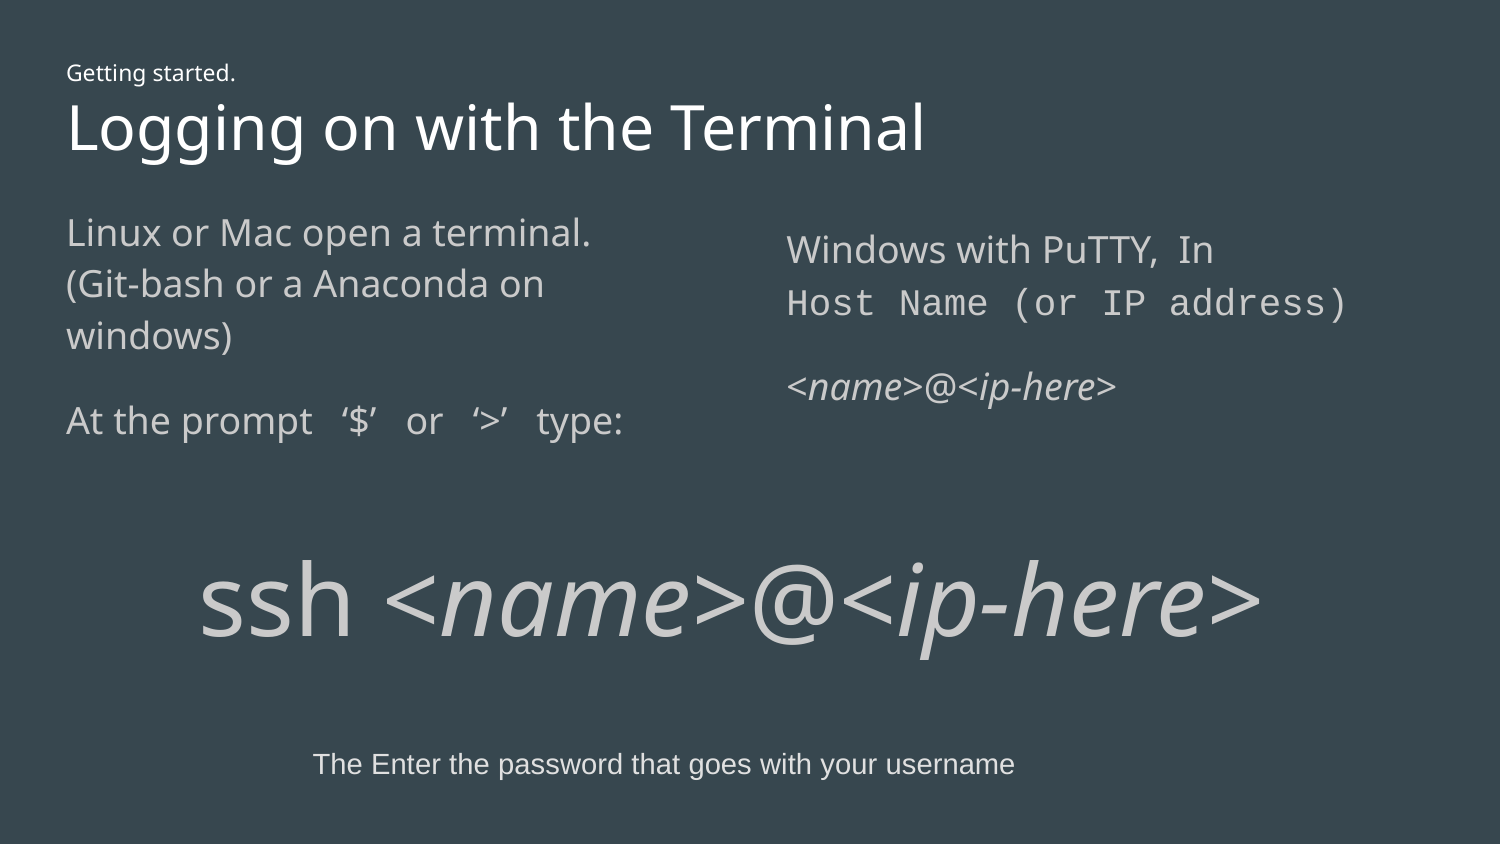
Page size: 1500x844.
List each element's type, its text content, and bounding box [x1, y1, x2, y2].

text_box ssh <name>@<ip-here> [176, 503, 1287, 690]
list Linux or Mac open a terminal. (Git-bash or a Anaconda on windows) At the prompt ‘$’ or ‘>’ type: [51, 186, 708, 476]
text_box The Enter the password that goes with your username [297, 729, 1224, 824]
text_box Windows with PuTTY, In Host Name (or IP address) <name>@<ip-here> [771, 181, 1461, 446]
title Logging on with the Terminal [51, 95, 1449, 167]
title Getting started. [51, 44, 1449, 95]
